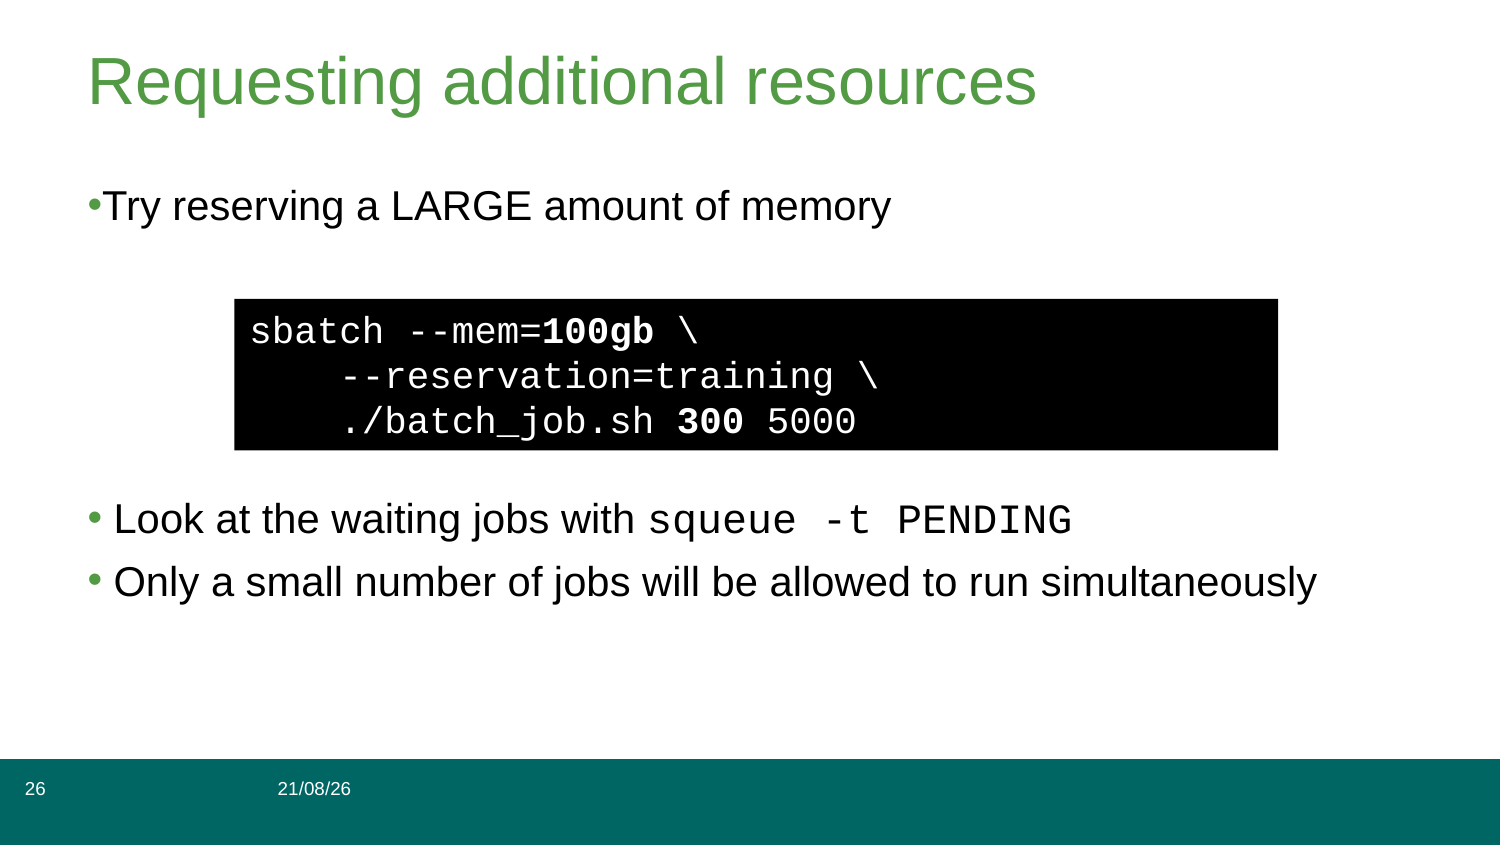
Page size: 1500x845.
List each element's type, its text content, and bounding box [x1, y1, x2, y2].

text_box <number> [24, 776, 76, 799]
title Requesting additional resources [87, 37, 1426, 132]
text_box sbatch --mem=100gb \ --reservation=training \ ./batch_job.sh 300 5000 [234, 298, 1279, 451]
list Try reserving a LARGE amount of memory Look at the waiting jobs with squeue -t PENDING Only a small number of jobs will be allowed to run simultaneously [87, 178, 1461, 609]
text_box 19/03/19 [277, 776, 553, 799]
